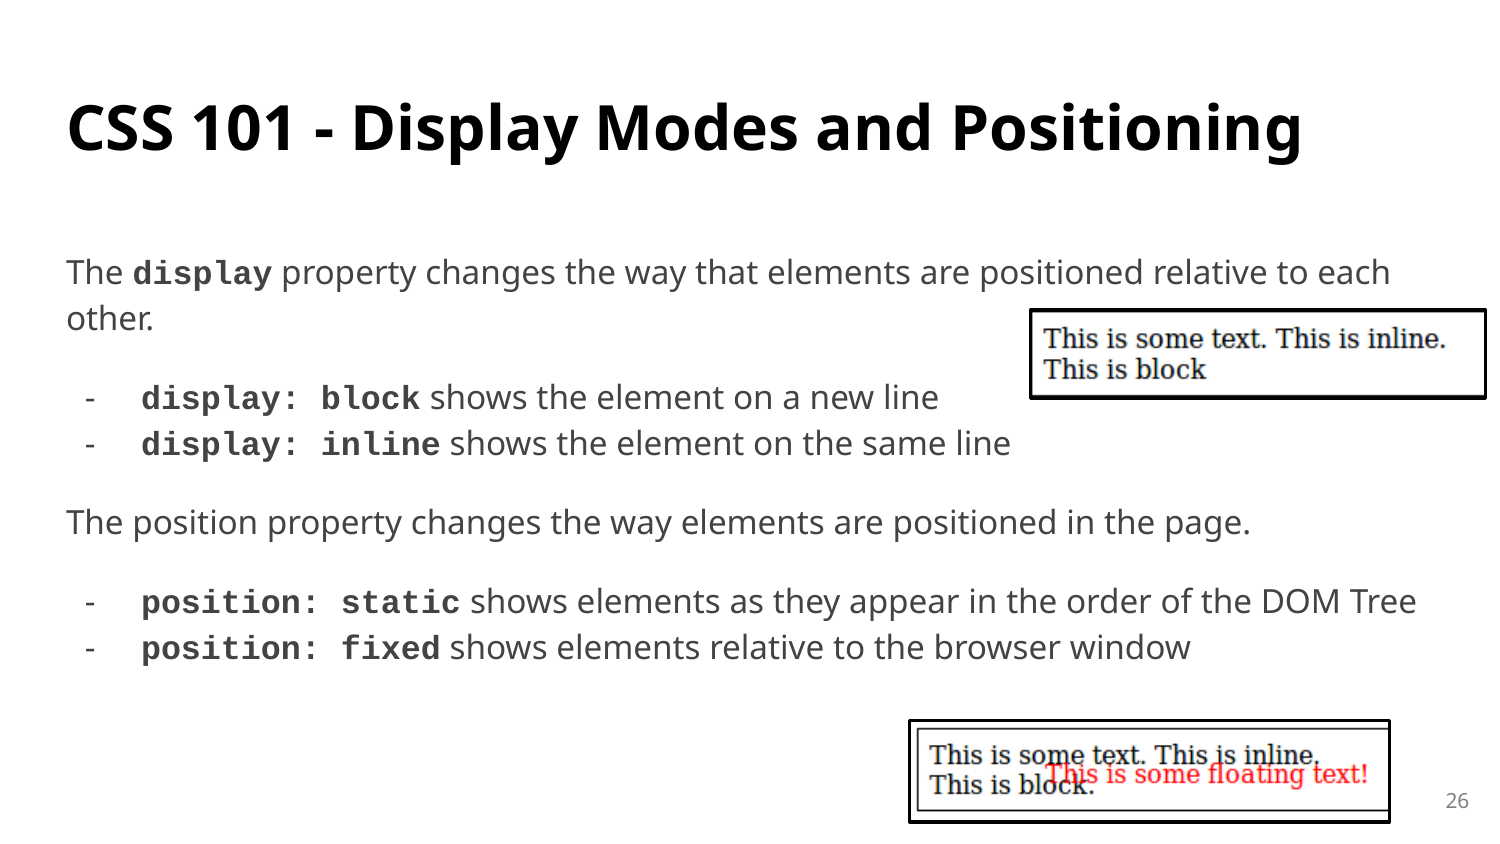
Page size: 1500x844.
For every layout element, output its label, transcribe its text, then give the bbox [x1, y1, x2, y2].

title CSS 101 - Display Modes and Positioning [51, 72, 1449, 176]
slide_number <number> [1394, 769, 1484, 834]
picture [1031, 311, 1484, 397]
list The display property changes the way that elements are positioned relative to each other. display: block shows the element on a new line display: inline shows the element on the same line The position property changes the way elements are positioned in the page. position: static shows elements as they appear in the order of the DOM Tree position: fixed shows elements relative to the browser window [51, 230, 1449, 791]
picture [911, 722, 1388, 821]
